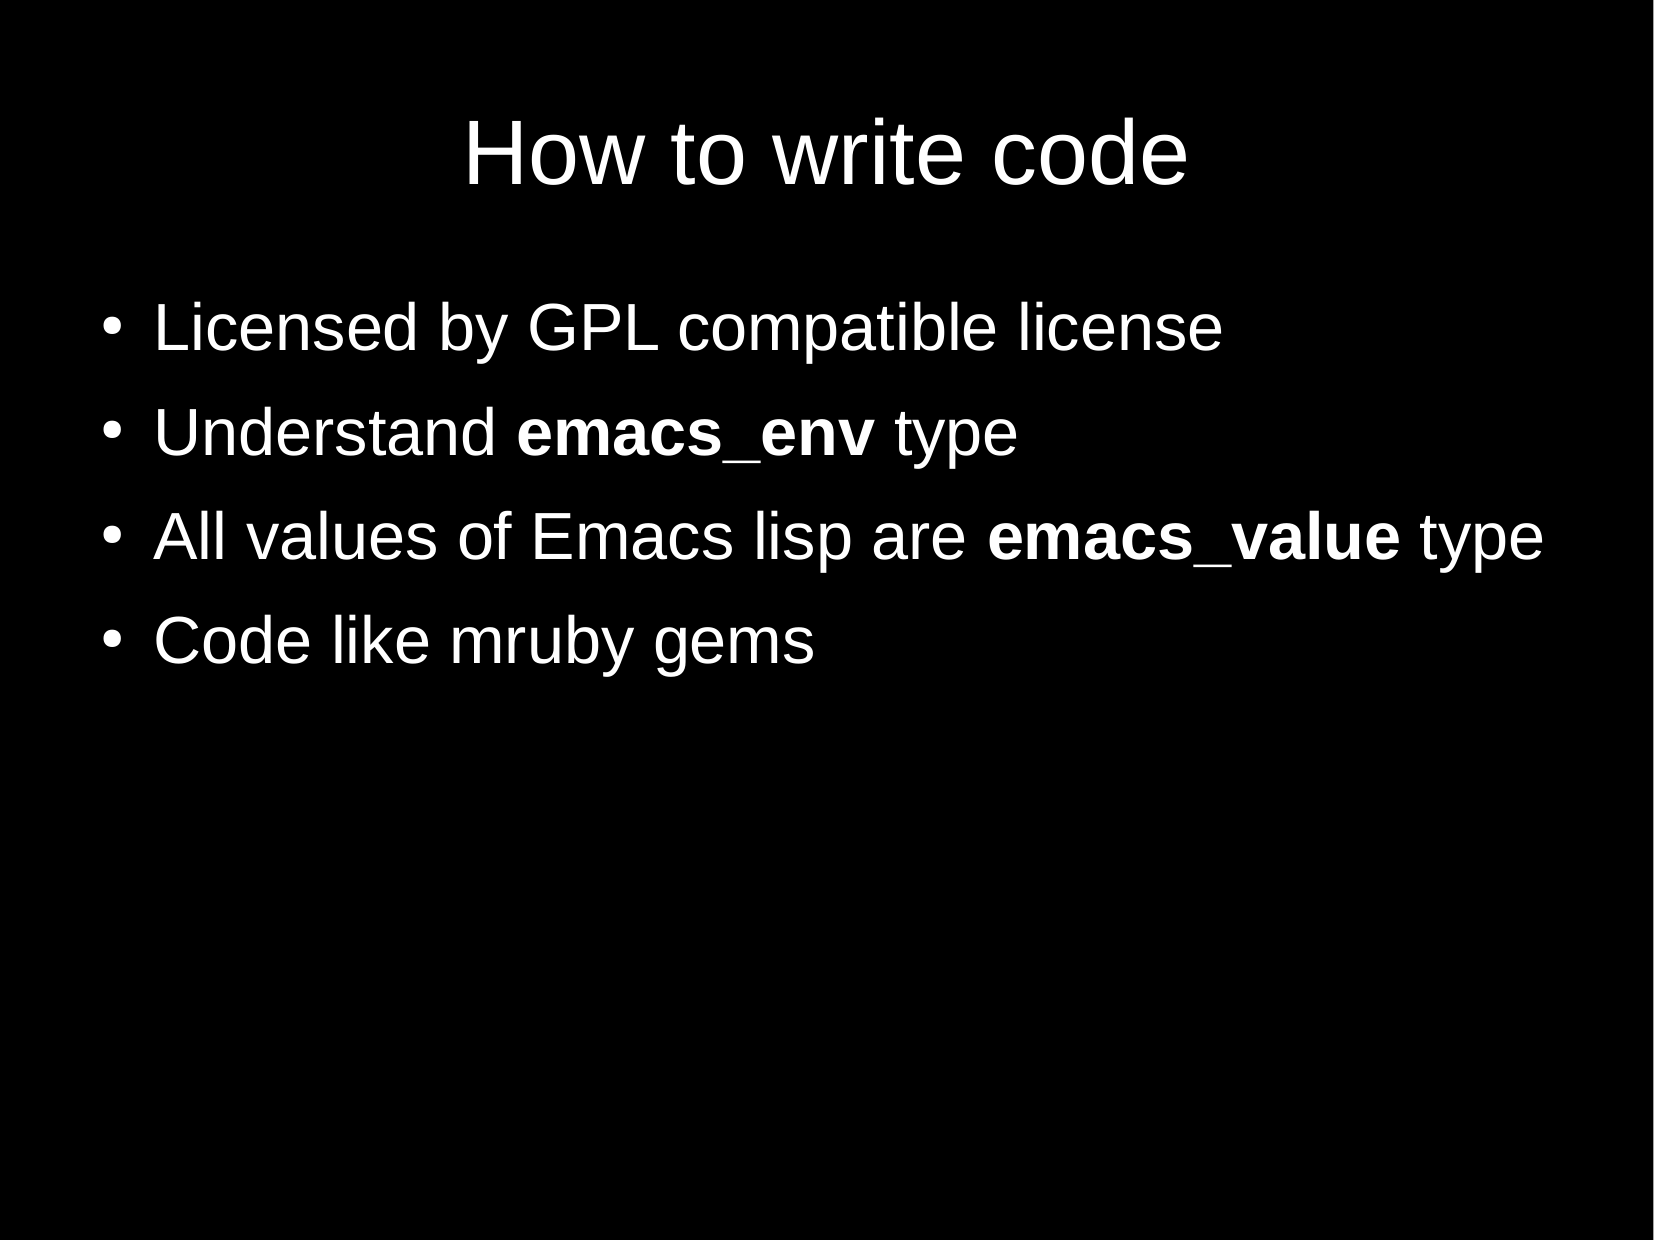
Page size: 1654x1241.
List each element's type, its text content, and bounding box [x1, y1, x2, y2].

list Licensed by GPL compatible license Understand emacs_env type All values of Emacs lisp are emacs_value type Code like mruby gems [82, 290, 1571, 1010]
title How to write code [82, 49, 1571, 257]
